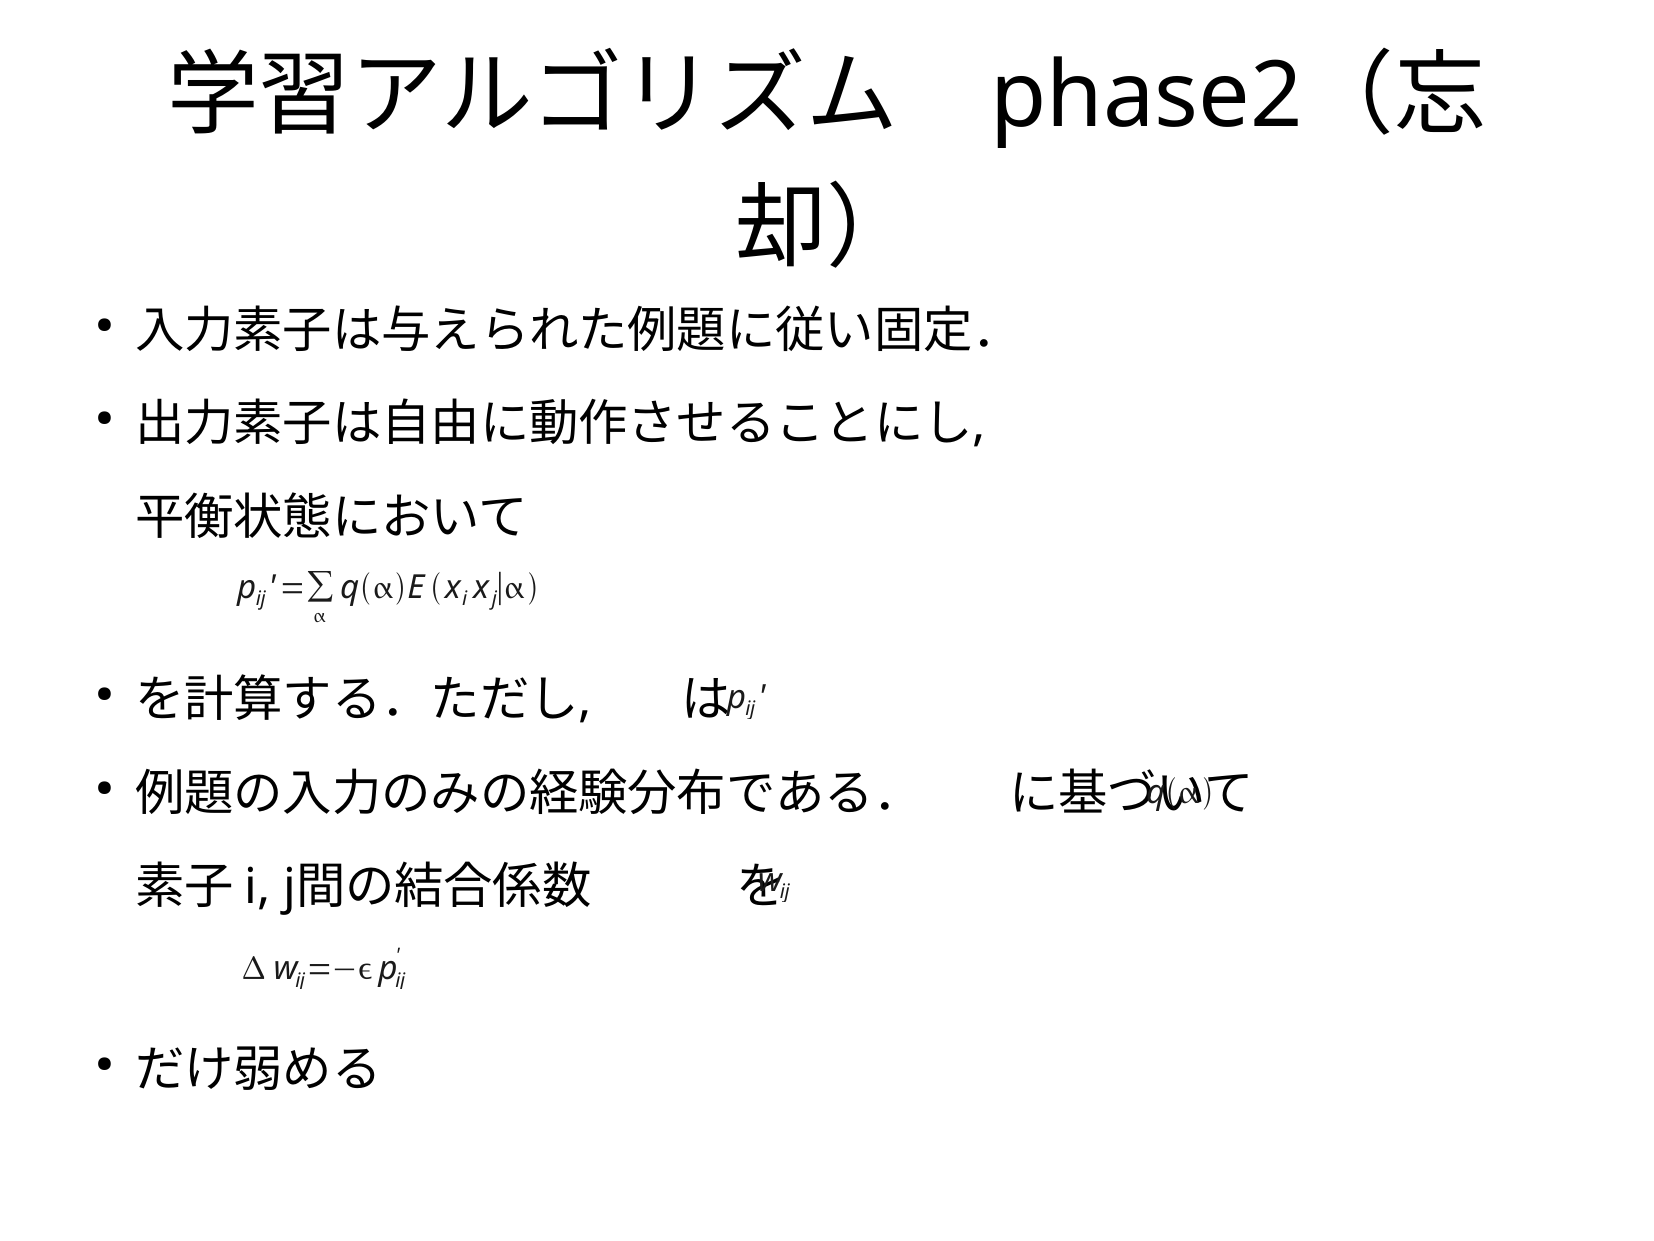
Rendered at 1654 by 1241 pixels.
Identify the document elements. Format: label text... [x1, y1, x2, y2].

chart [750, 862, 796, 902]
chart [230, 569, 544, 626]
title 学習アルゴリズム phase2（忘却） [82, 56, 1571, 250]
chart [720, 679, 774, 719]
chart [1139, 773, 1218, 812]
list 入力素子は与えられた例題に従い固定． 出力素子は自由に動作させることにし, 平衡状態において を計算する．ただし, は 例題の入力のみの経験分布である． に基づいて 素子 i, j間の結合係数 を だけ弱める [82, 290, 1571, 1109]
chart [236, 944, 411, 989]
